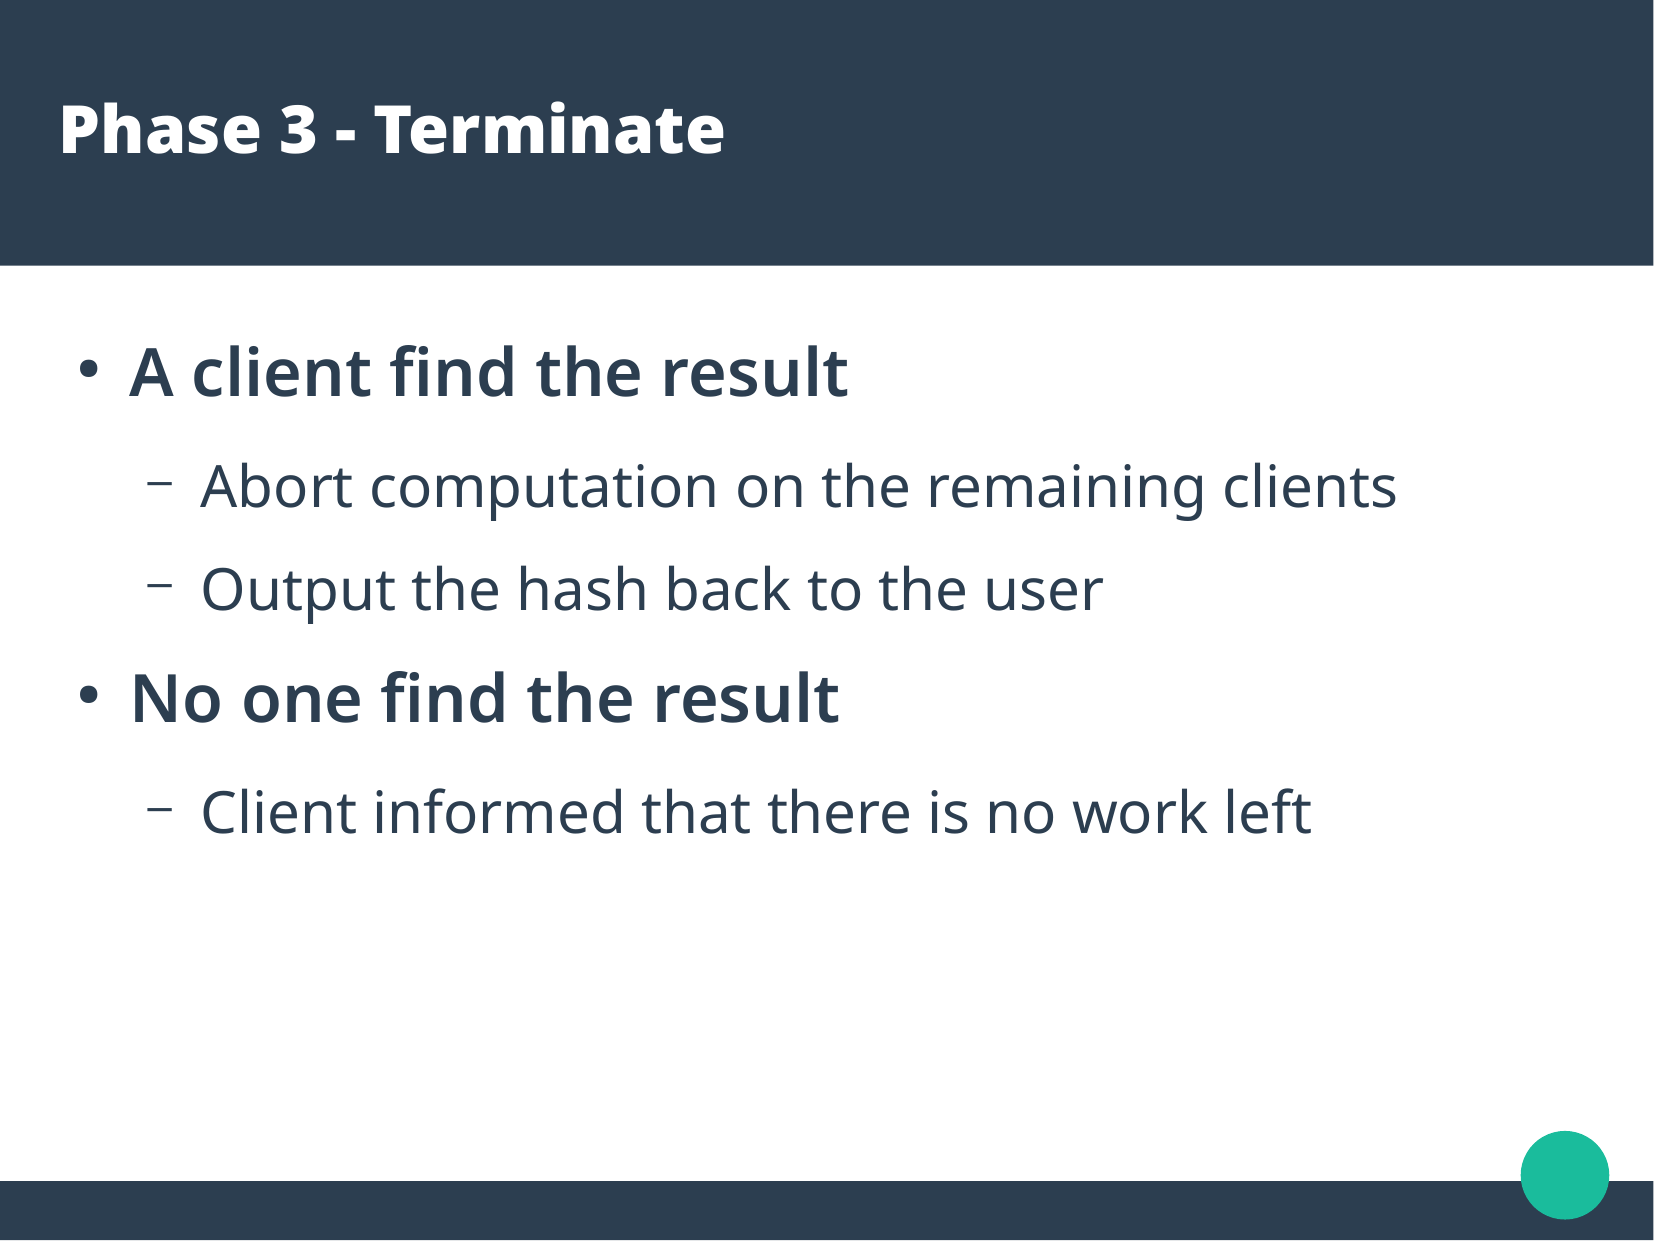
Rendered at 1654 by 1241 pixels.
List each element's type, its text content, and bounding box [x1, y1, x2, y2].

list A client find the result Abort computation on the remaining clients Output the hash back to the user No one find the result Client informed that there is no work left [59, 324, 1595, 1152]
title Phase 3 - Terminate [59, 49, 1595, 207]
